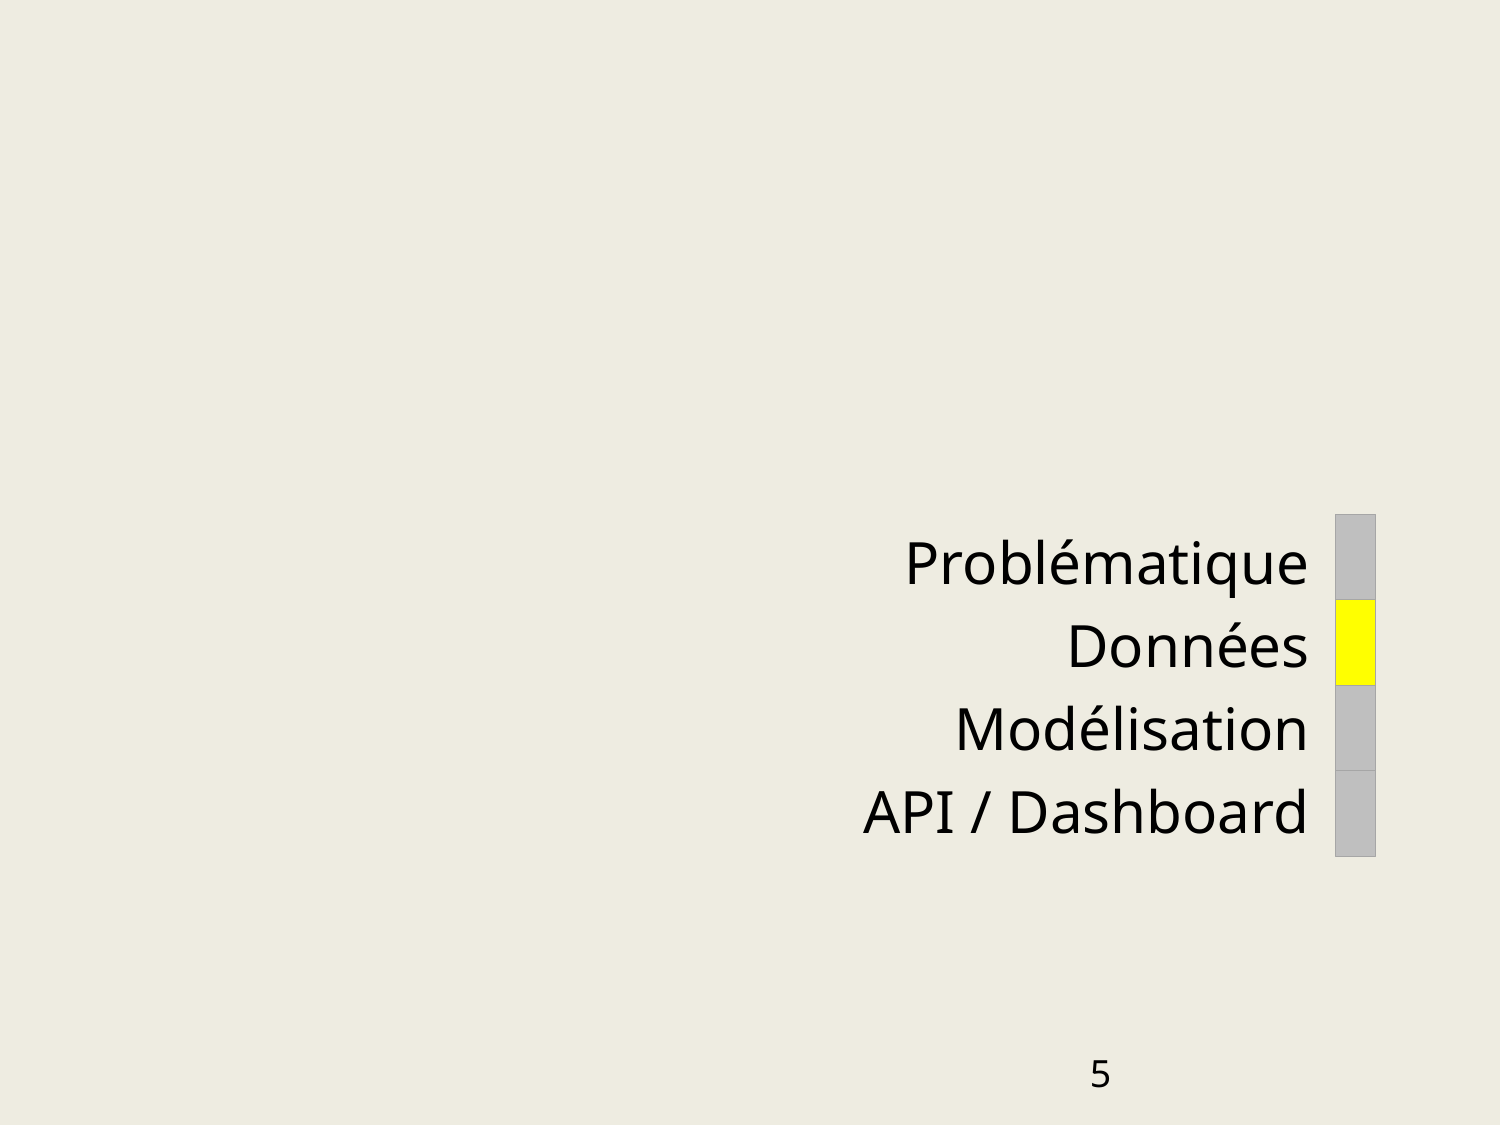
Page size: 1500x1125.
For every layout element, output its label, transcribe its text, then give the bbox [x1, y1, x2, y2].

text_box Problématique Données Modélisation API / Dashboard [586, 518, 1325, 869]
text_box [1335, 514, 1376, 857]
slide_number <numéro> [1074, 1042, 1425, 1103]
